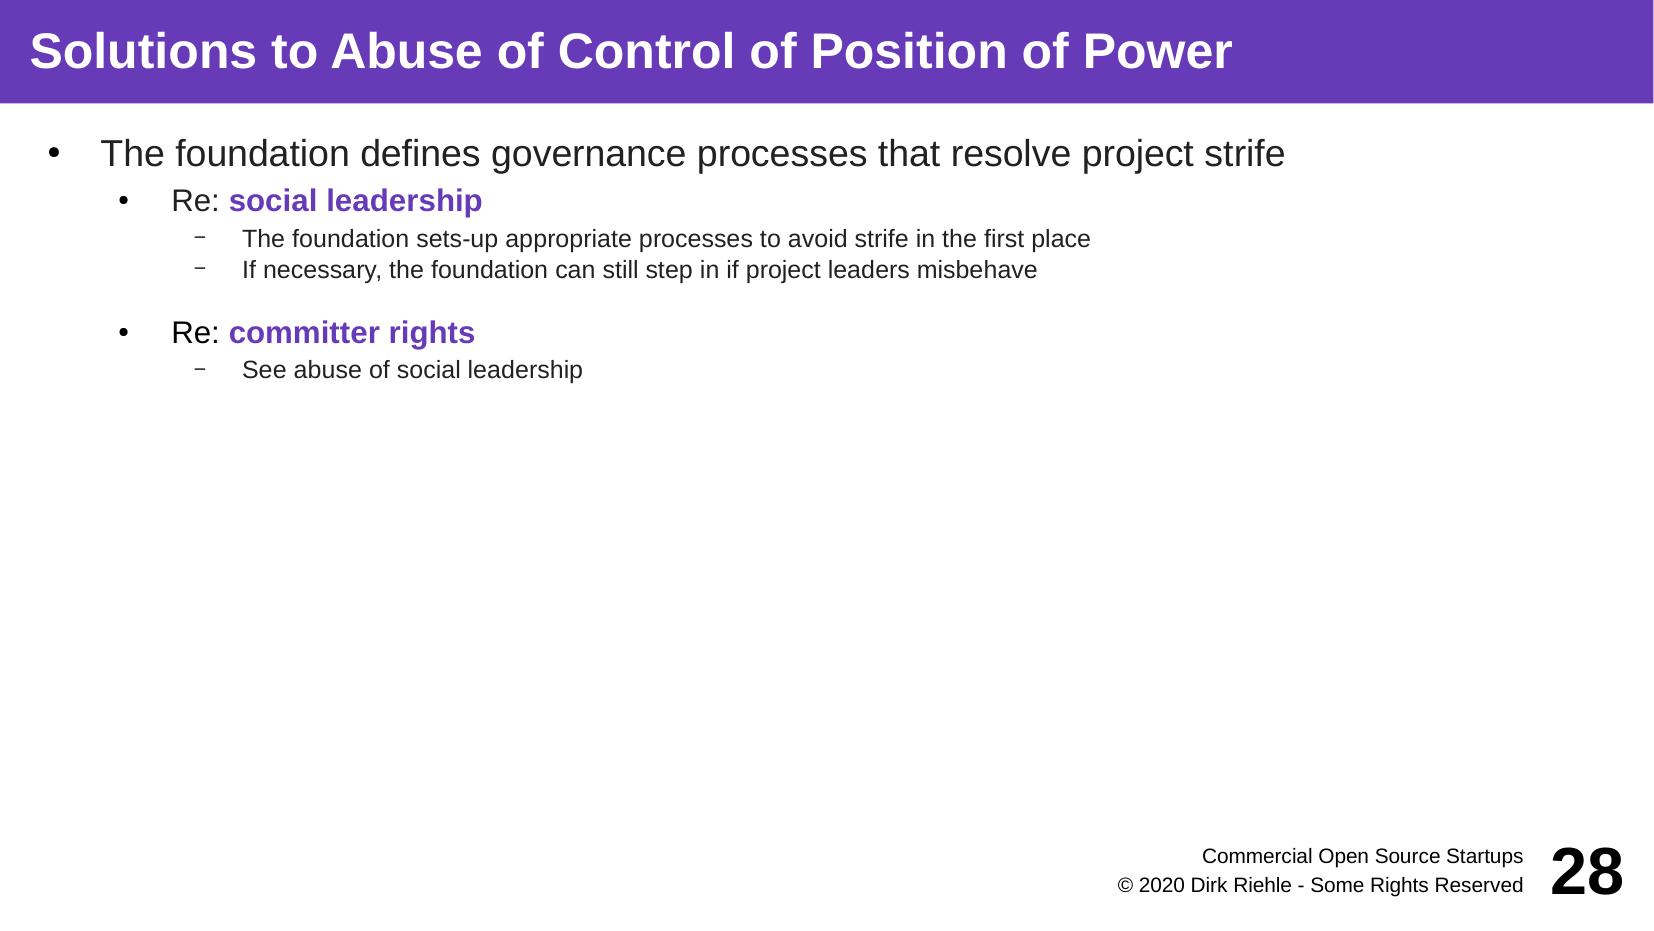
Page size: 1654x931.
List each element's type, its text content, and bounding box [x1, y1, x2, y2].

list The foundation defines governance processes that resolve project strife Re: social leadership The foundation sets-up appropriate processes to avoid strife in the first place If necessary, the foundation can still step in if project leaders misbehave Re: committer rights See abuse of social leadership [29, 132, 1625, 813]
title Solutions to Abuse of Control of Position of Power [0, 0, 1654, 104]
